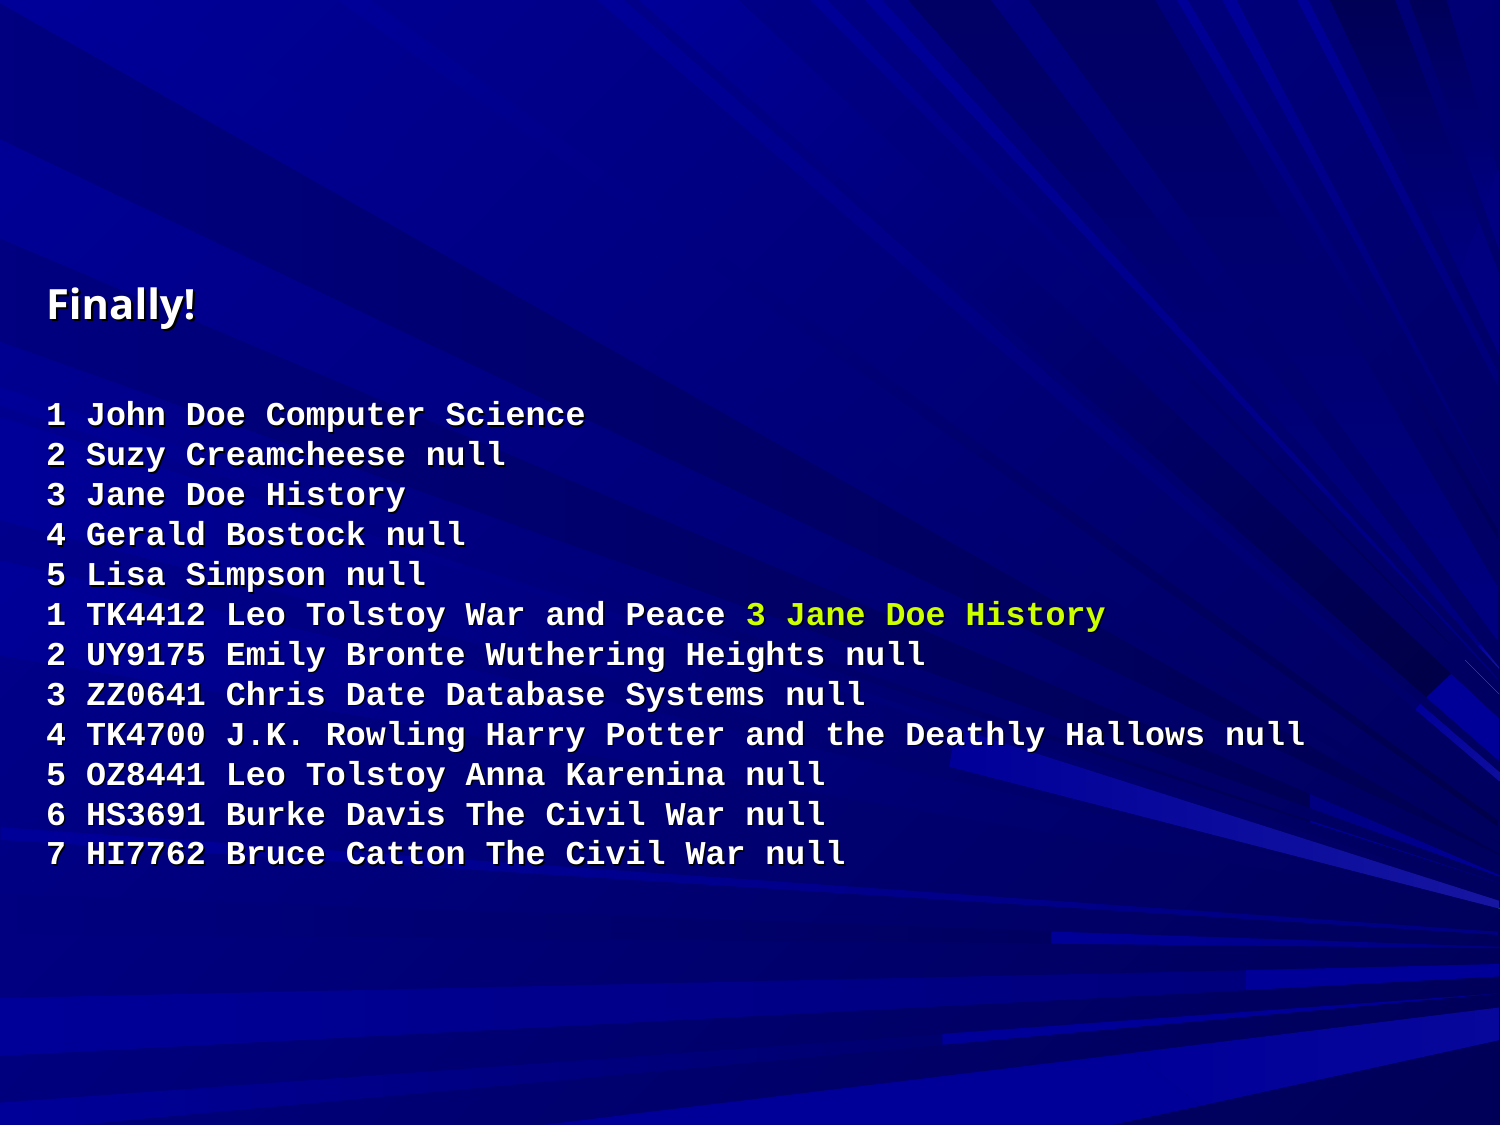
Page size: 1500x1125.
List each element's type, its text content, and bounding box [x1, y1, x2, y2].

title Finally! 1 John Doe Computer Science 2 Suzy Creamcheese null 3 Jane Doe History 4 Gerald Bostock null 5 Lisa Simpson null 1 TK4412 Leo Tolstoy War and Peace 3 Jane Doe History 2 UY9175 Emily Bronte Wuthering Heights null 3 ZZ0641 Chris Date Database Systems null 4 TK4700 J.K. Rowling Harry Potter and the Deathly Hallows null 5 OZ8441 Leo Tolstoy Anna Karenina null 6 HS3691 Burke Davis The Civil War null 7 HI7762 Bruce Catton The Civil War null [31, 266, 1470, 884]
